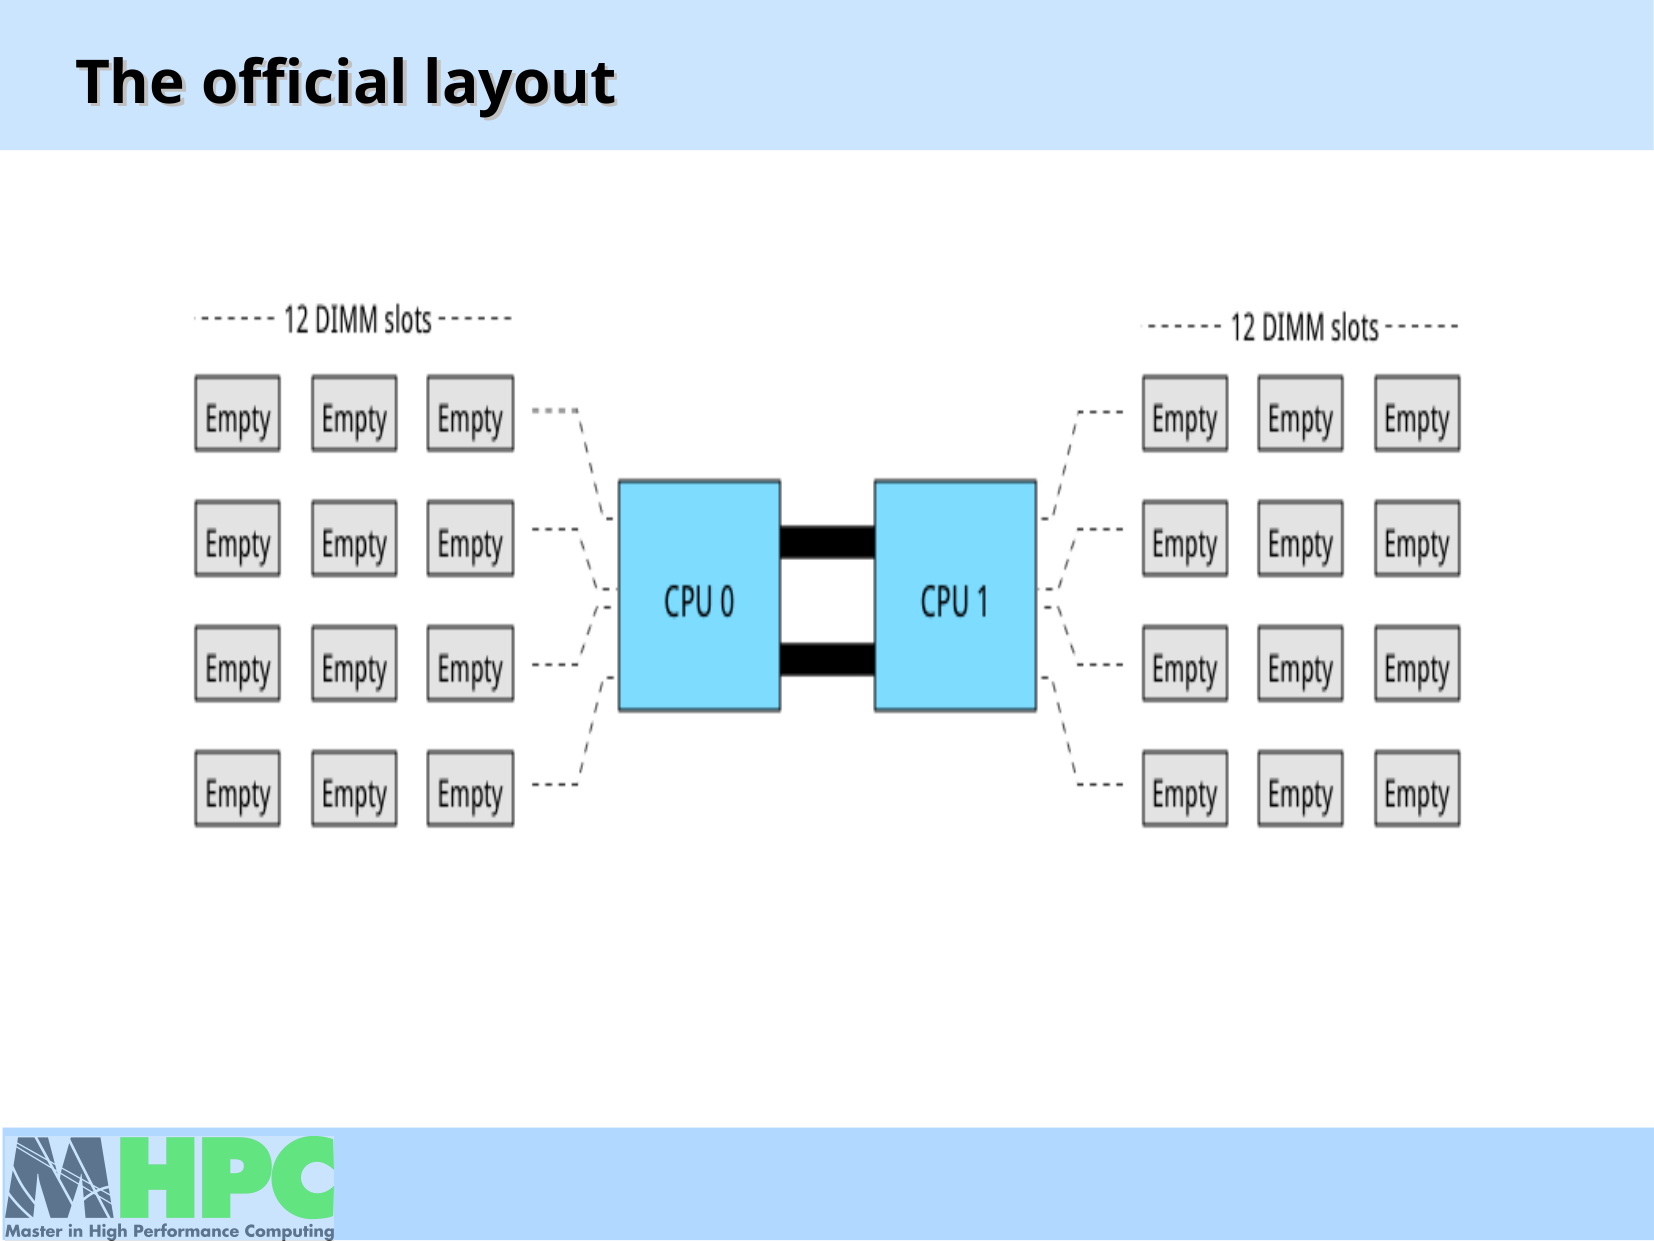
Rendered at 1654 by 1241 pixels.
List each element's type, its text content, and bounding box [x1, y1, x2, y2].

title The official layout [75, 0, 1421, 184]
picture [177, 250, 1477, 857]
